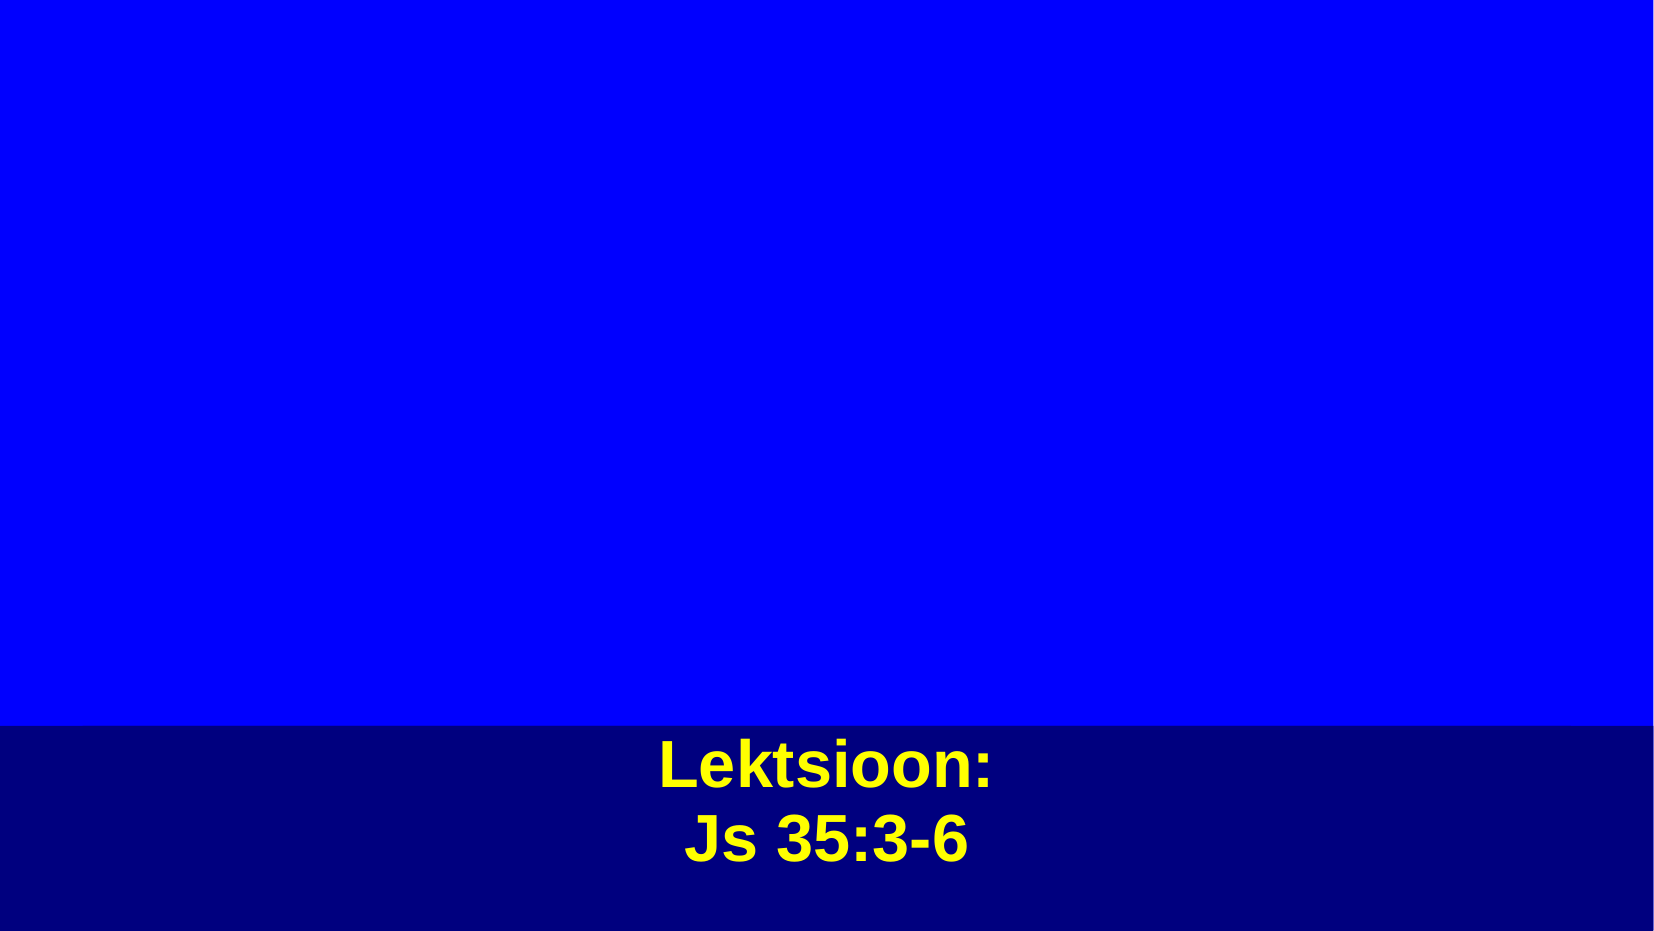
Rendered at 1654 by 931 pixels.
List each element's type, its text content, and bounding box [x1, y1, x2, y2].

text_box Lektsioon: Js 35:3-6 [82, 725, 1571, 884]
text_box [0, 725, 1654, 931]
